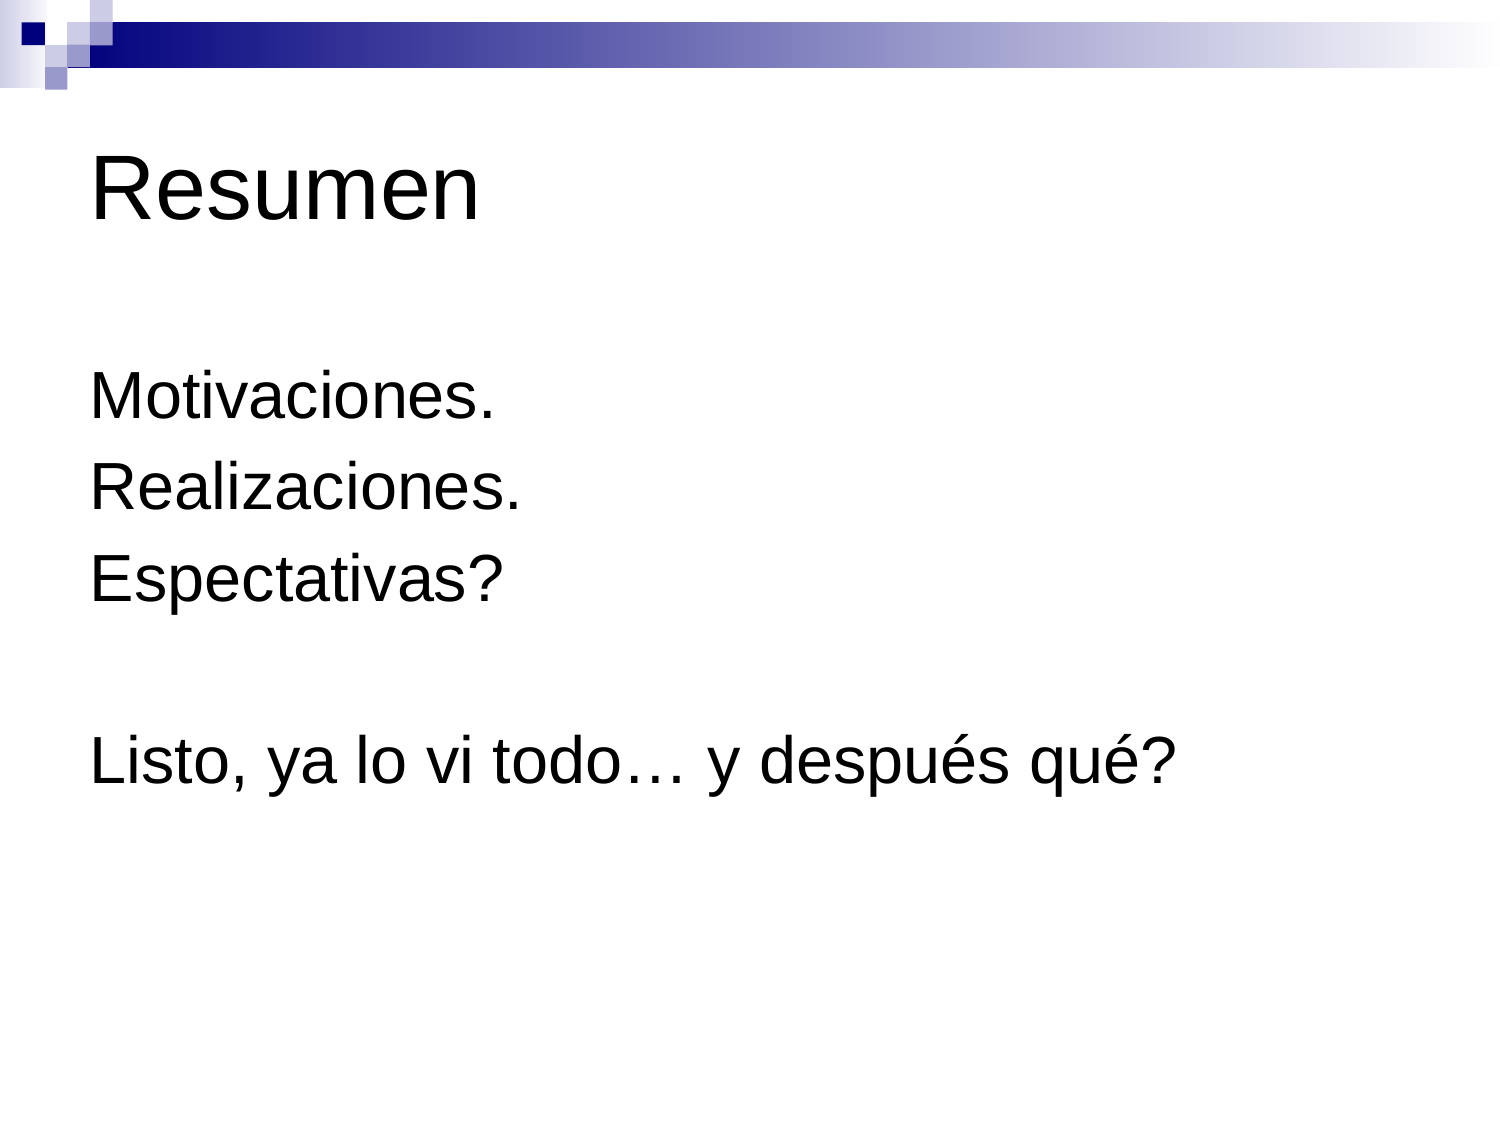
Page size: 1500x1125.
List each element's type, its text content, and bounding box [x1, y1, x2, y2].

title Resumen [75, 75, 1426, 301]
list Motivaciones. Realizaciones. Espectativas? Listo, ya lo vi todo… y después qué? [75, 350, 1426, 951]
